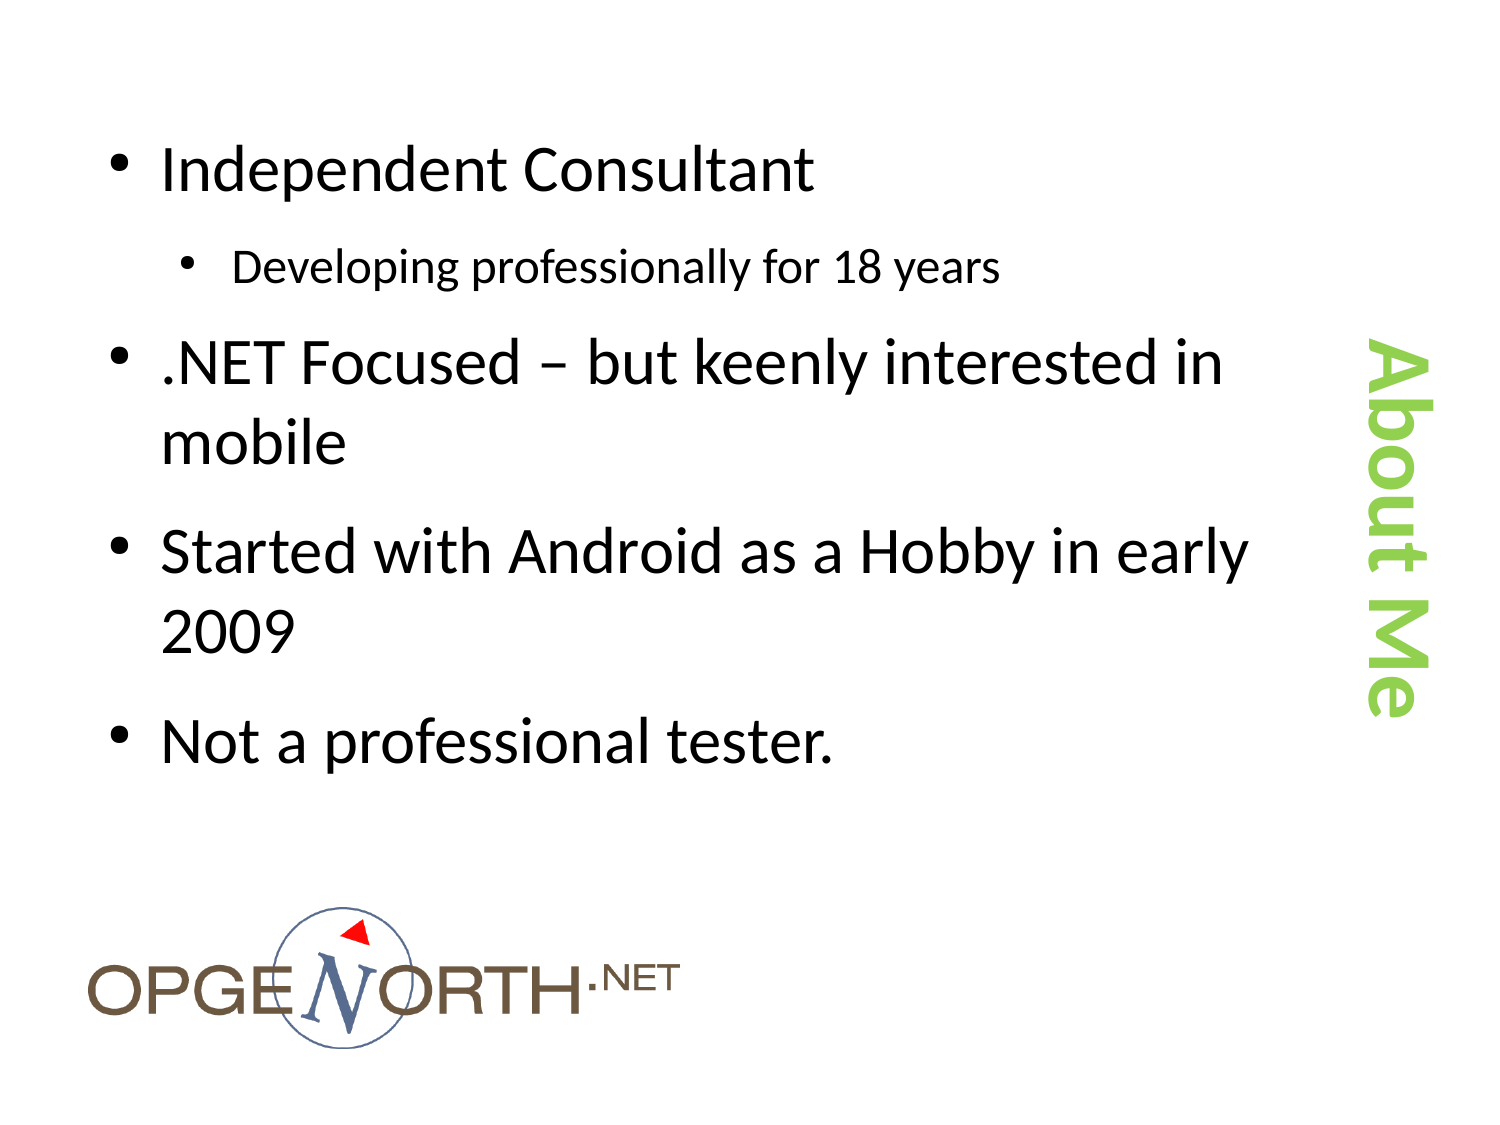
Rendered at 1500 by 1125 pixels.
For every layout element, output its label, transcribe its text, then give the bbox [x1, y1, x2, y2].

picture [88, 907, 680, 1049]
list Independent Consultant Developing professionally for 18 years .NET Focused – but keenly interested in mobile Started with Android as a Hobby in early 2009 Not a professional tester. [75, 116, 1306, 1005]
title About Me [1312, 116, 1500, 944]
